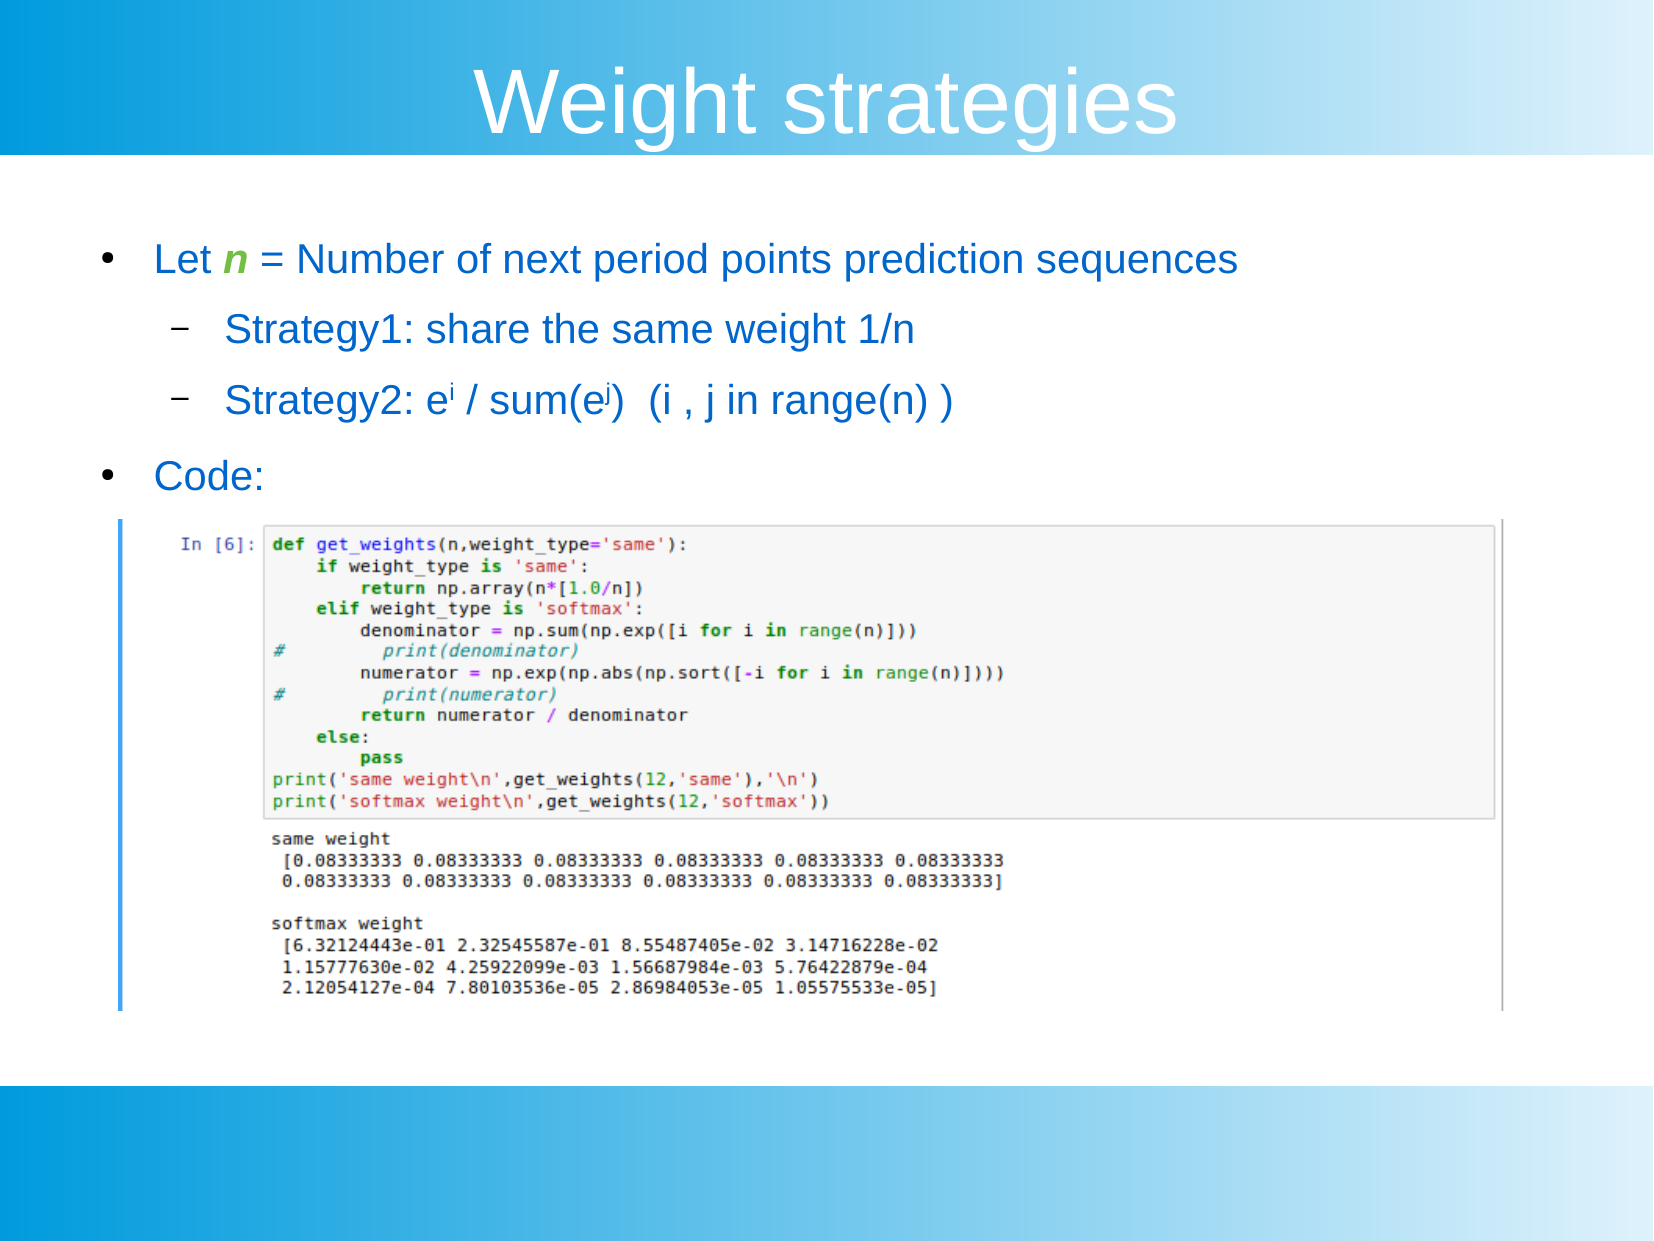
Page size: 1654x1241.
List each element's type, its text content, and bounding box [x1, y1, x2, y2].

list Let n = Number of next period points prediction sequences Strategy1: share the same weight 1/n Strategy2: ei / sum(ej) (i , j in range(n) ) Code: [82, 236, 1571, 390]
title Weight strategies [82, 49, 1571, 155]
picture [118, 519, 1505, 1011]
